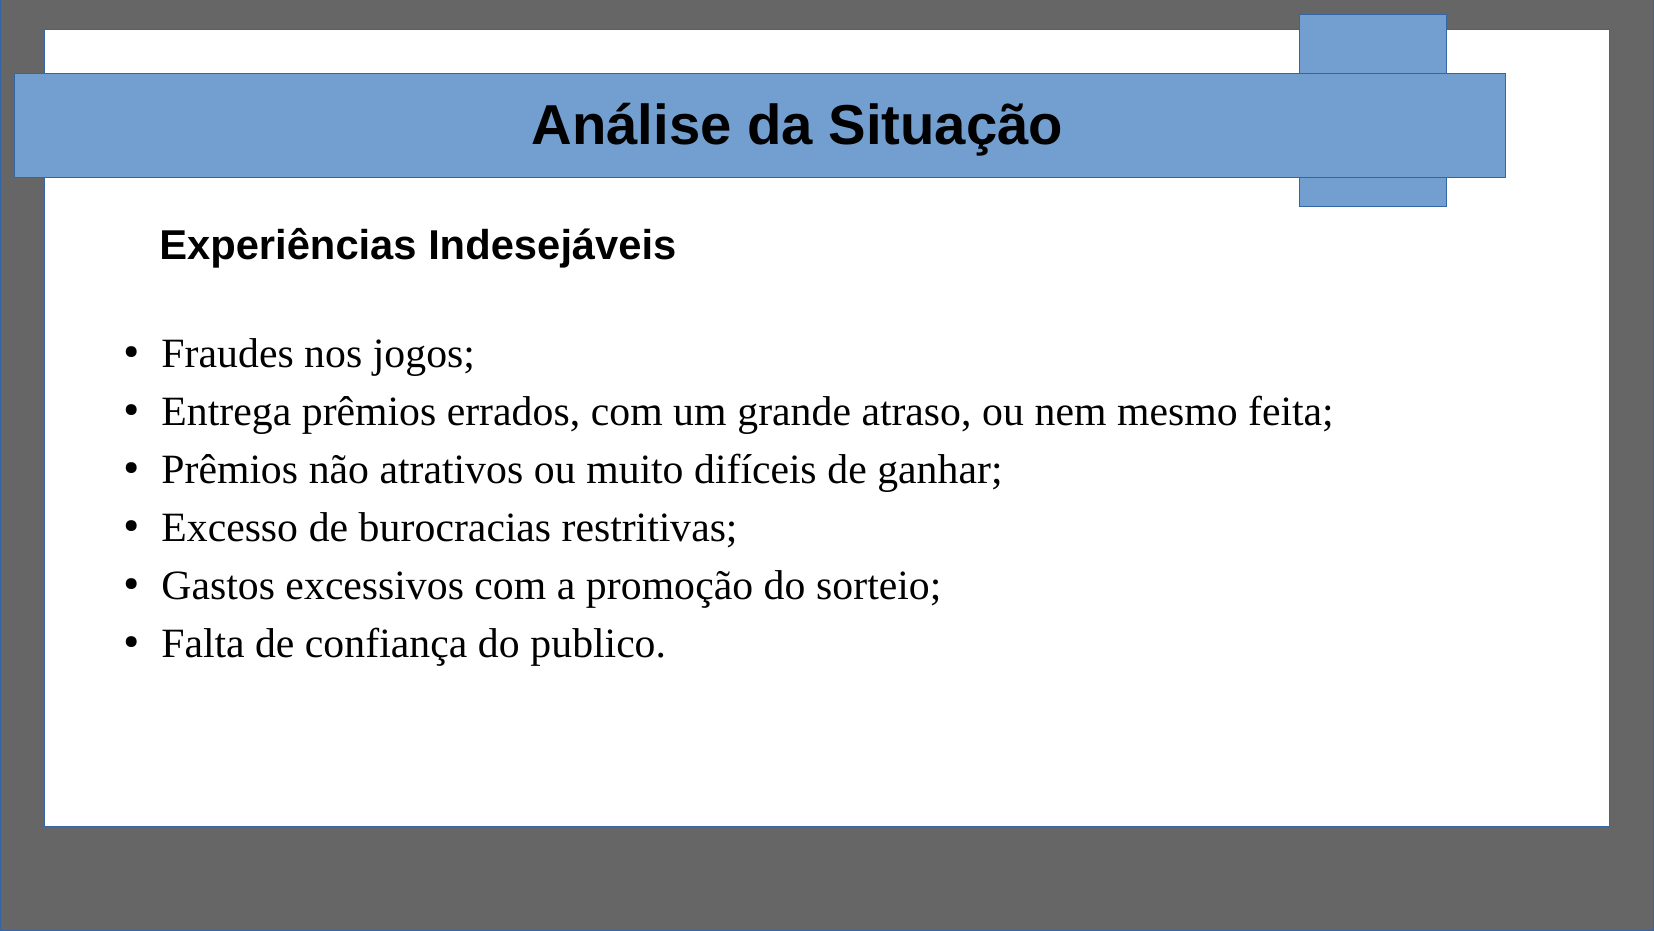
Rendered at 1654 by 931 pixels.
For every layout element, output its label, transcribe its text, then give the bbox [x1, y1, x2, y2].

title Análise da Situação [88, 73, 1506, 178]
list Experiências Indesejáveis Fraudes nos jogos; Entrega prêmios errados, com um grande atraso, ou nem mesmo feita; Prêmios não atrativos ou muito difíceis de ganhar; Excesso de burocracias restritivas; Gastos excessivos com a promoção do sorteio; Falta de confiança do publico. [88, 221, 1565, 813]
